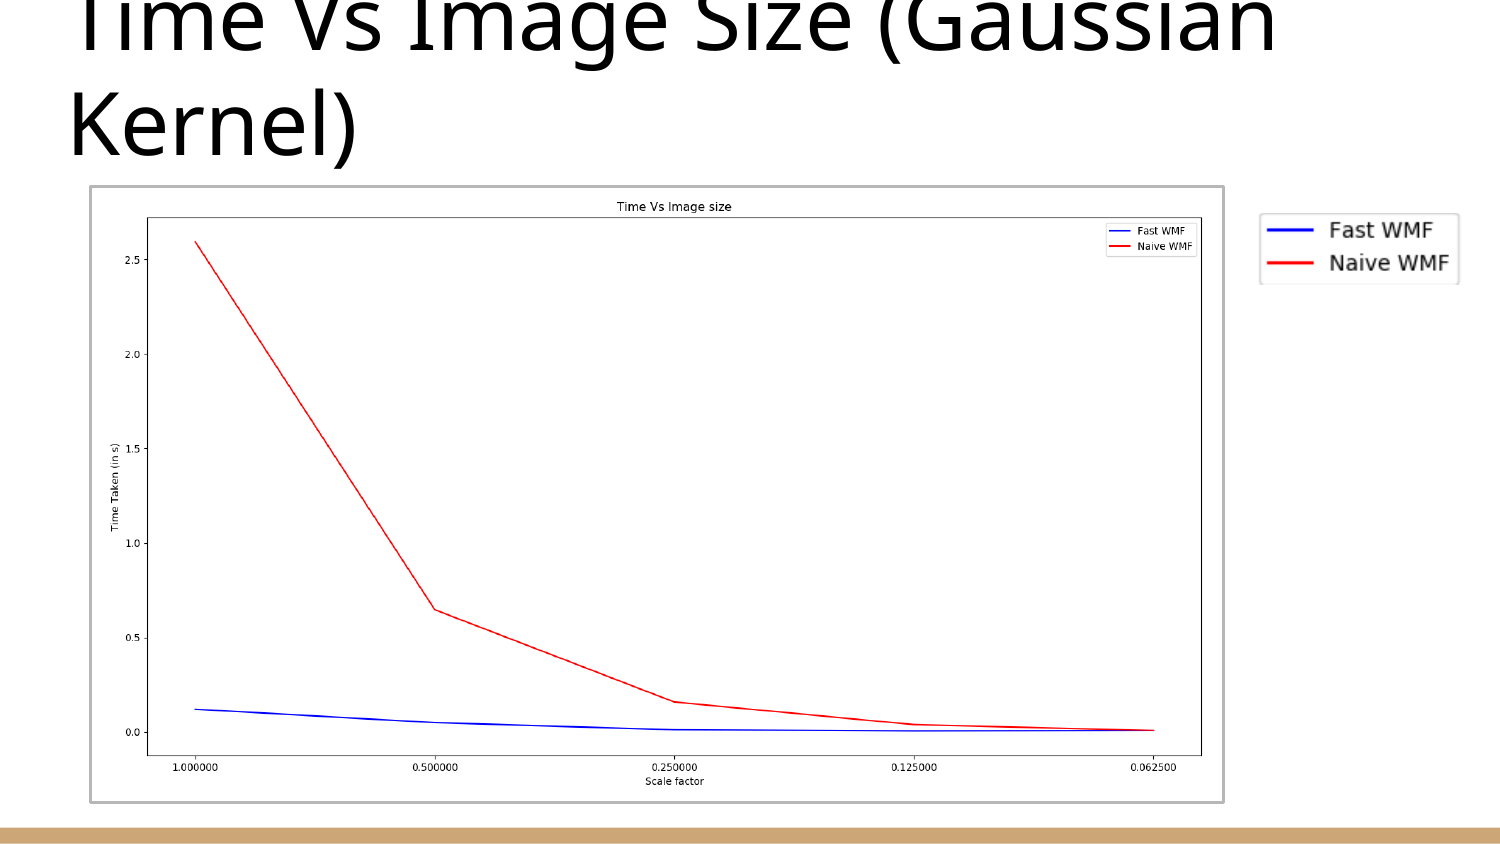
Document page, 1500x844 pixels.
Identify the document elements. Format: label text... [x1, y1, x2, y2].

picture [1258, 213, 1463, 285]
title Time Vs Image Size (Gaussian Kernel) [51, 51, 1449, 189]
picture [92, 188, 1222, 801]
